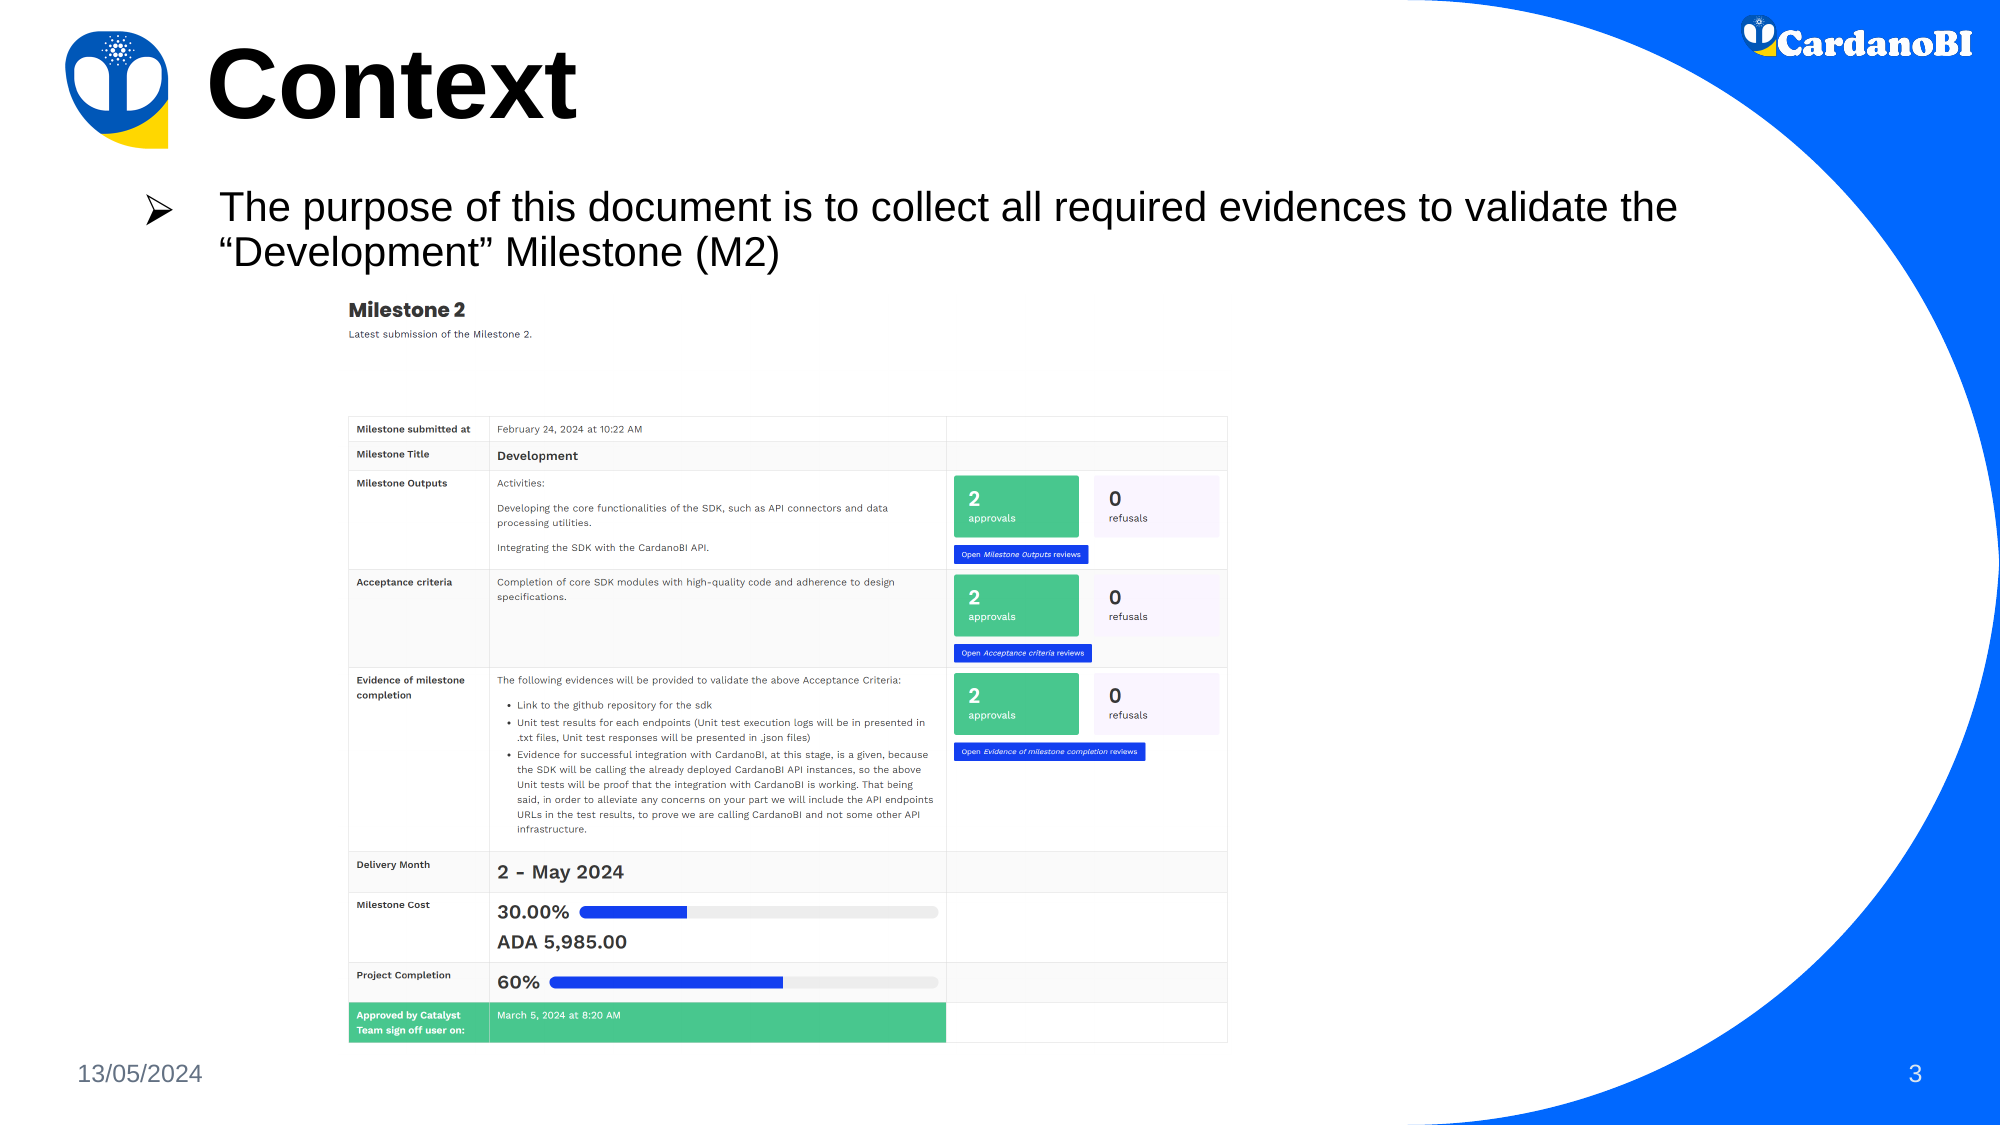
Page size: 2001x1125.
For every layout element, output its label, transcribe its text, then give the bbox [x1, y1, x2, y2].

list The purpose of this document is to collect all required evidences to validate the “Development” Milestone (M2) [129, 178, 1734, 924]
picture [338, 294, 1232, 1055]
title Context [191, 31, 1796, 148]
slide_number 13/05/2024 [62, 1042, 513, 1103]
slide_number 1 [1665, 1042, 1938, 1103]
picture [1741, 15, 1973, 65]
picture [27, 0, 206, 190]
